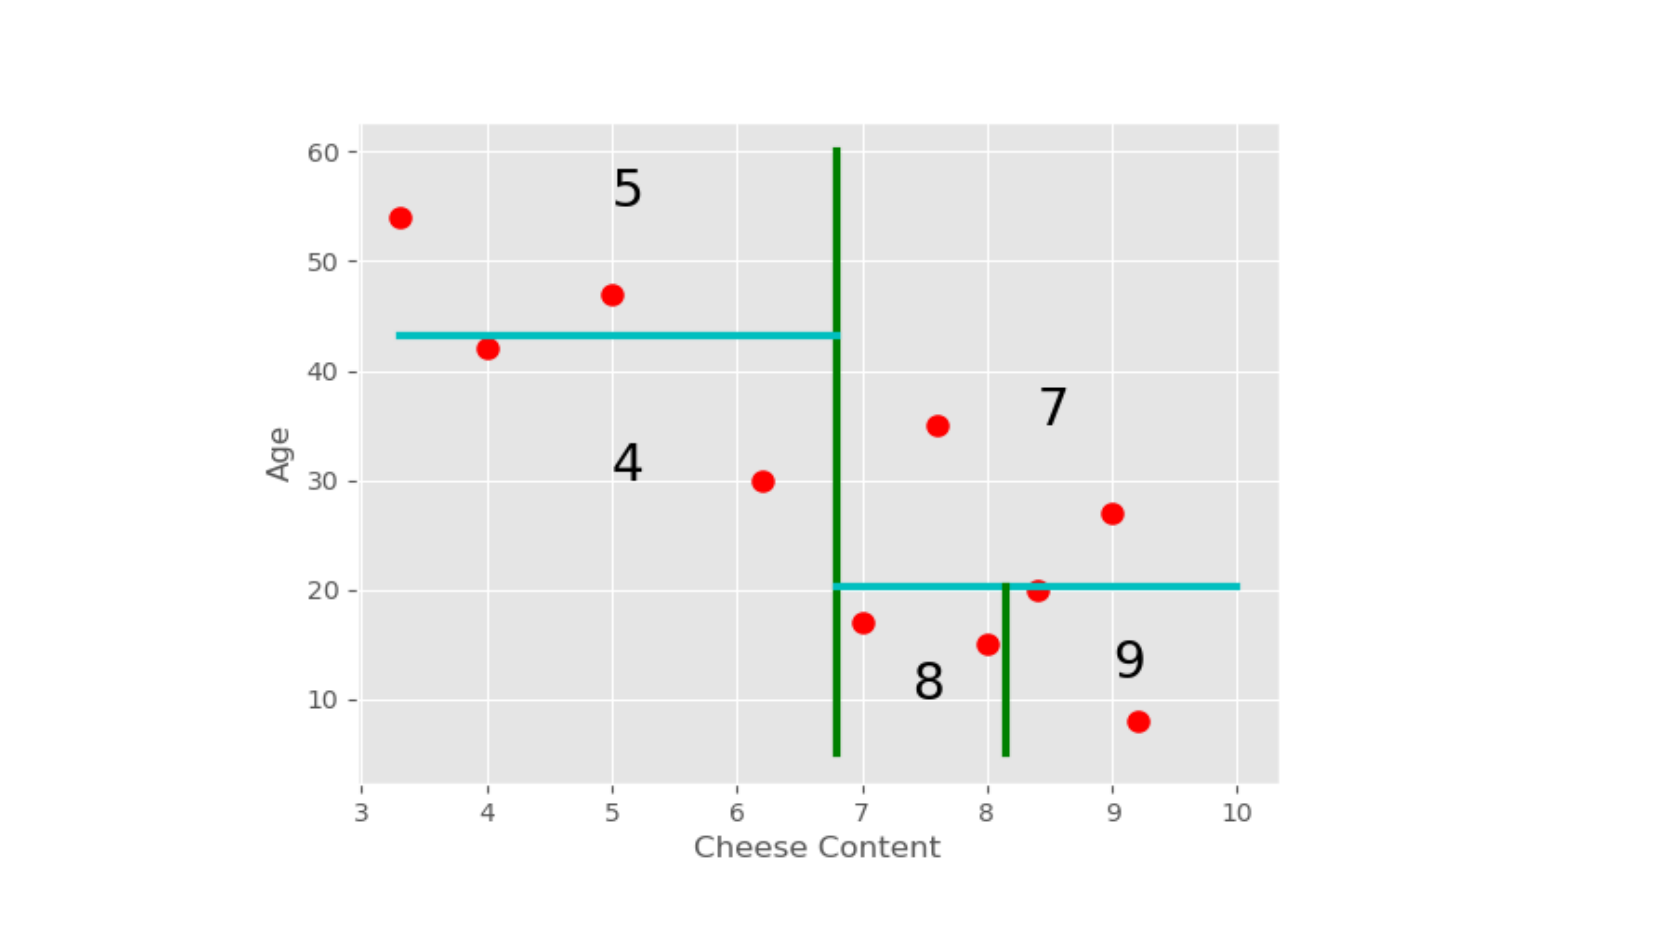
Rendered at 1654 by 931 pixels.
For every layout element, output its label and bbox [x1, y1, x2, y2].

picture [259, 94, 1300, 863]
